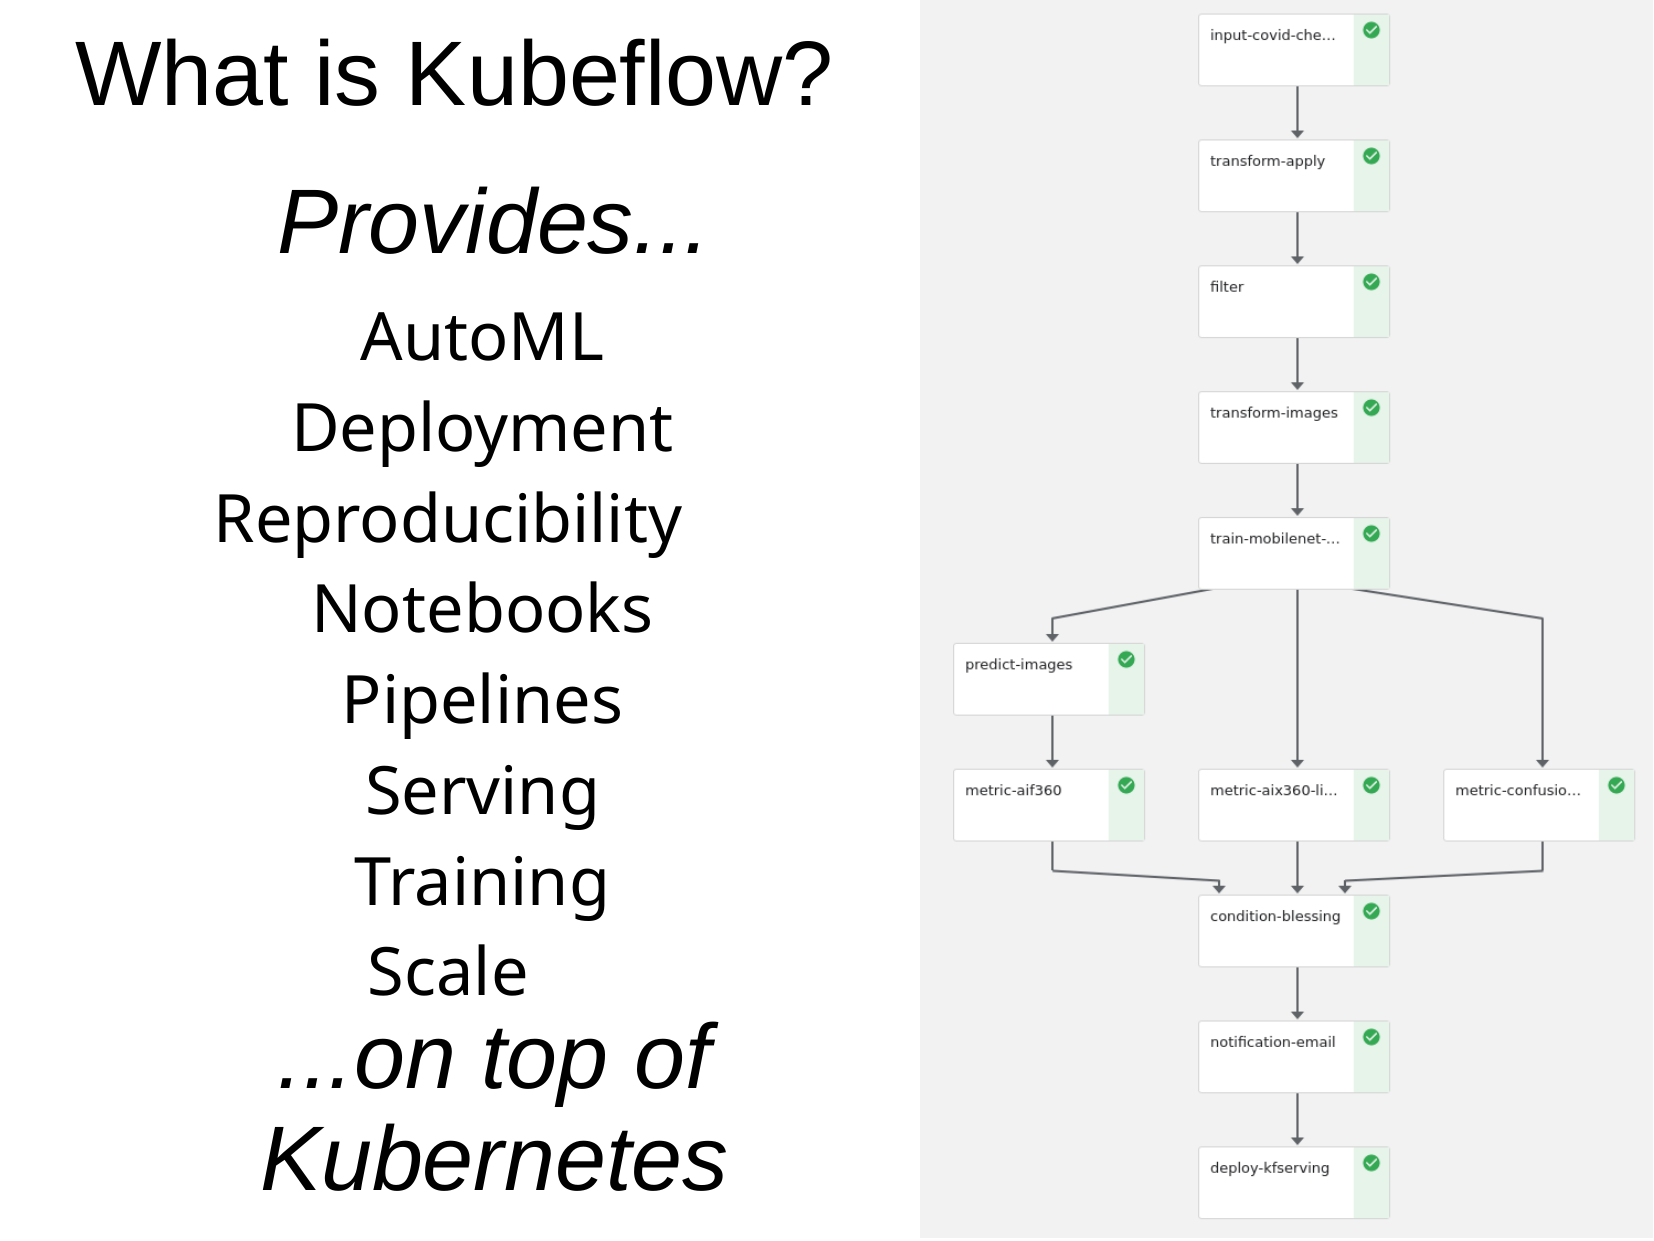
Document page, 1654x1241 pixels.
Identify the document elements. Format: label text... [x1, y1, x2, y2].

title ...on top of Kubernetes [0, 1004, 1239, 1212]
title What is Kubeflow? [0, 0, 1199, 118]
picture [920, 0, 1653, 1238]
title Provides... [0, 118, 1239, 326]
text_box AutoML Deployment Reproducibility Notebooks Pipelines Serving Training Scale [0, 191, 1276, 985]
